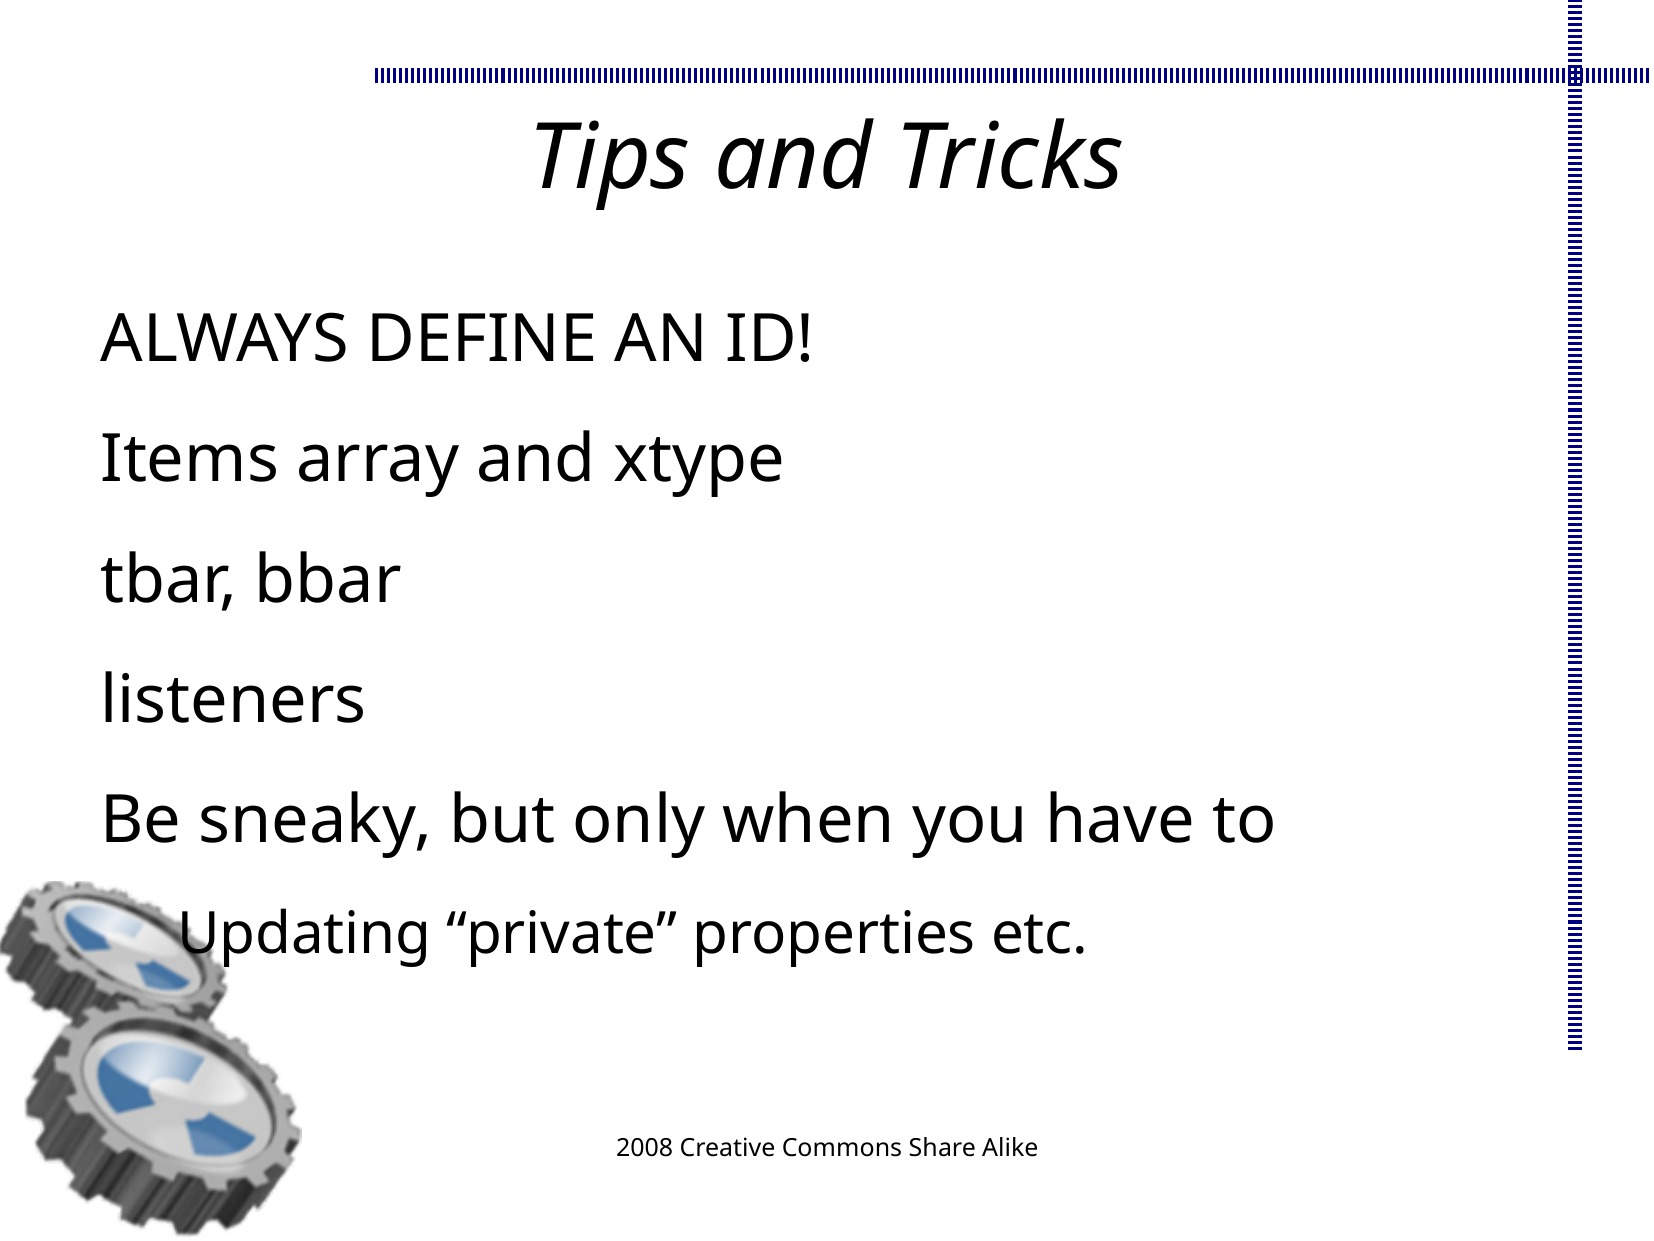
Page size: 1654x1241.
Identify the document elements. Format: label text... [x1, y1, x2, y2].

list ALWAYS DEFINE AN ID! Items array and xtype tbar, bbar listeners Be sneaky, but only when you have to Updating “private” properties etc. [82, 290, 1571, 1094]
picture [0, 881, 302, 1241]
title Tips and Tricks [82, 56, 1571, 250]
